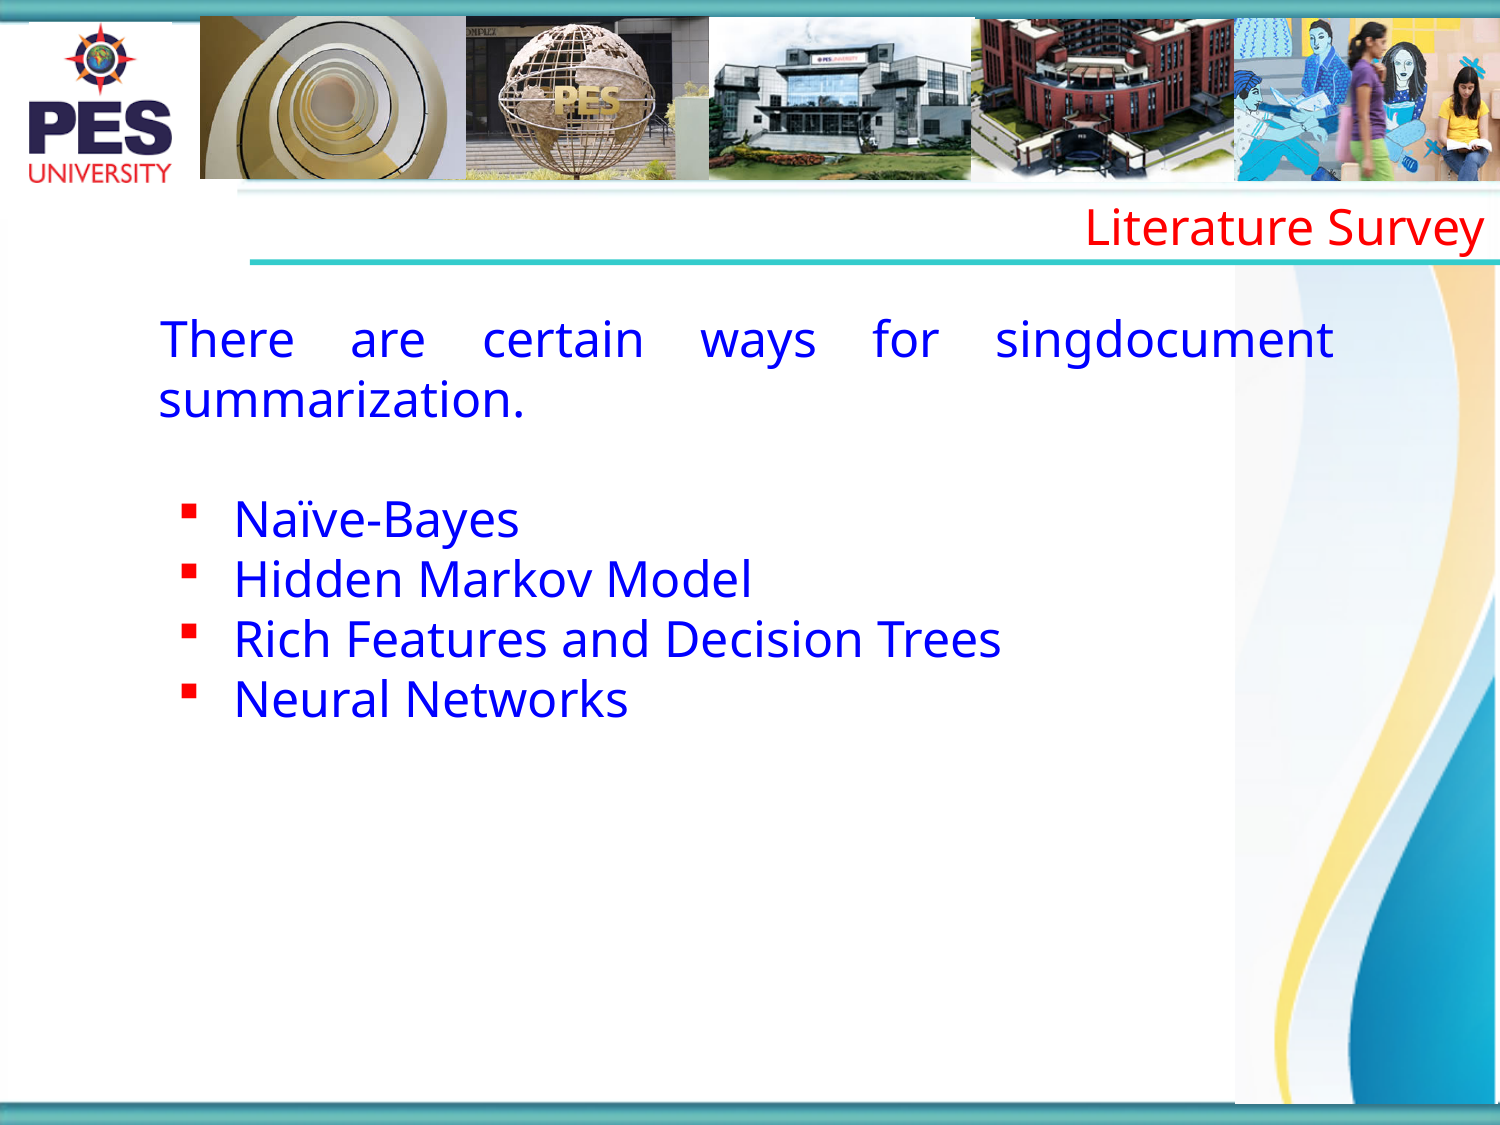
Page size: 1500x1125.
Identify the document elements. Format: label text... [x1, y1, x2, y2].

picture [0, 220, 1500, 1125]
text_box Literature Survey [225, 187, 1500, 263]
picture [0, 0, 1500, 187]
text_box There are certain ways for singdocument summarization. Naïve-Bayes Hidden Markov Model Rich Features and Decision Trees Neural Networks [87, 299, 1350, 1075]
